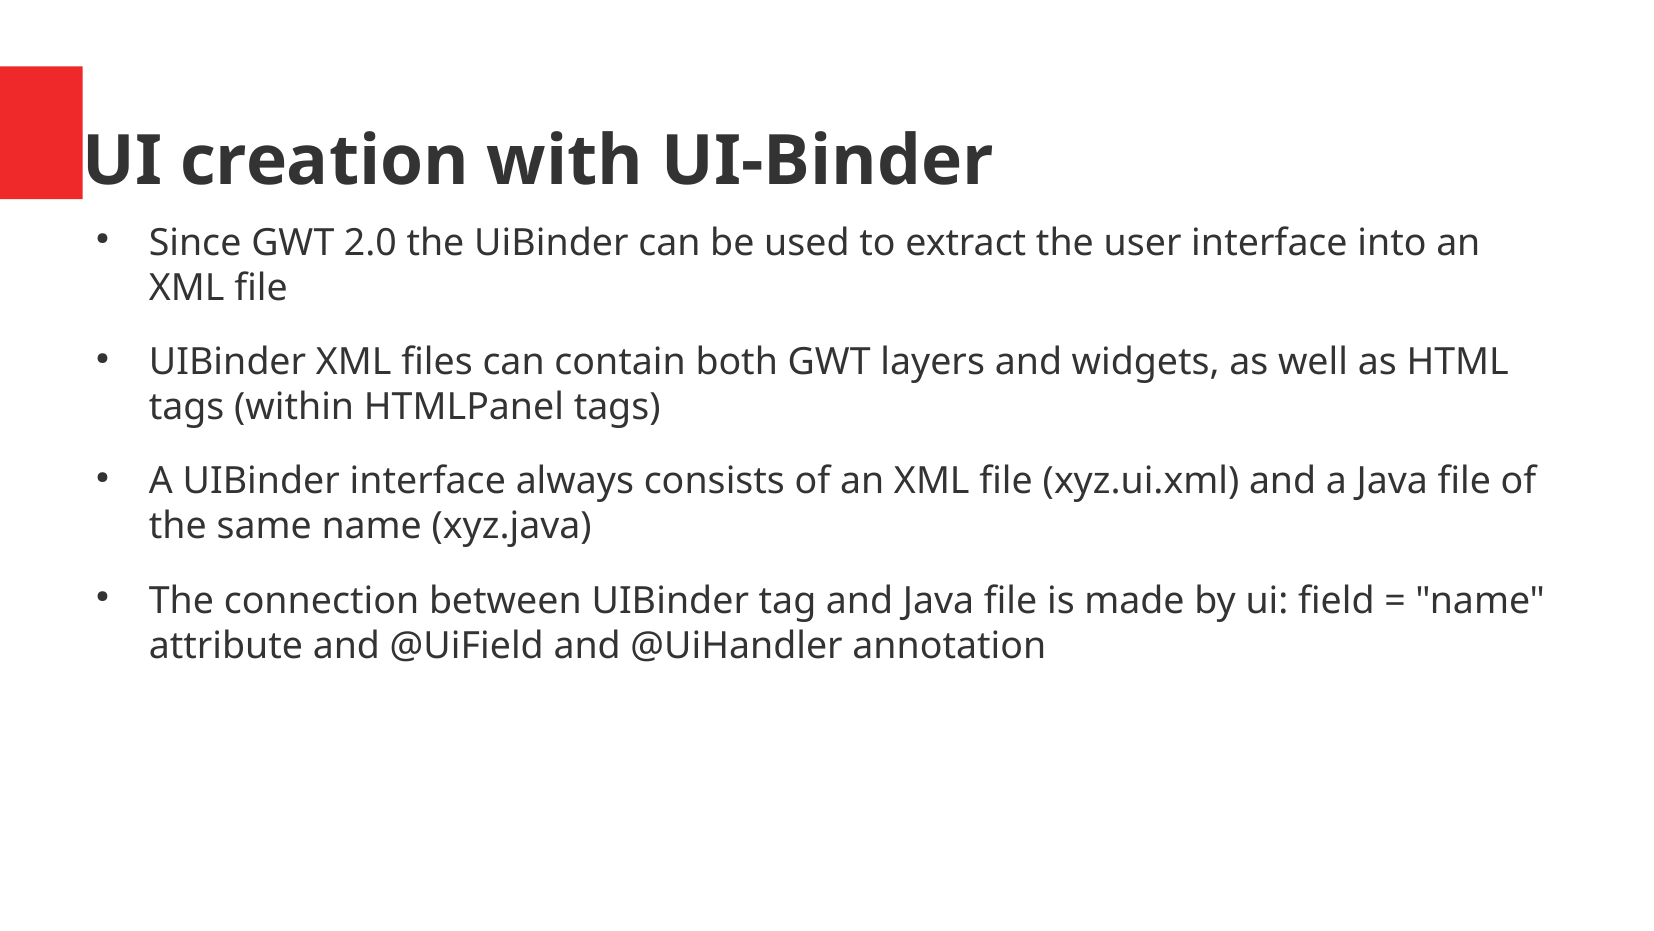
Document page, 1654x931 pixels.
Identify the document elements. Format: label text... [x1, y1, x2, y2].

title UI creation with UI-Binder [82, 33, 1571, 196]
list Since GWT 2.0 the UiBinder can be used to extract the user interface into an XML file UIBinder XML files can contain both GWT layers and widgets, as well as HTML tags (within HTMLPanel tags) A UIBinder interface always consists of an XML file (xyz.ui.xml) and a Java file of the same name (xyz.java) The connection between UIBinder tag and Java file is made by ui: field = "name" attribute and @UiField and @UiHandler annotation [78, 217, 1567, 804]
